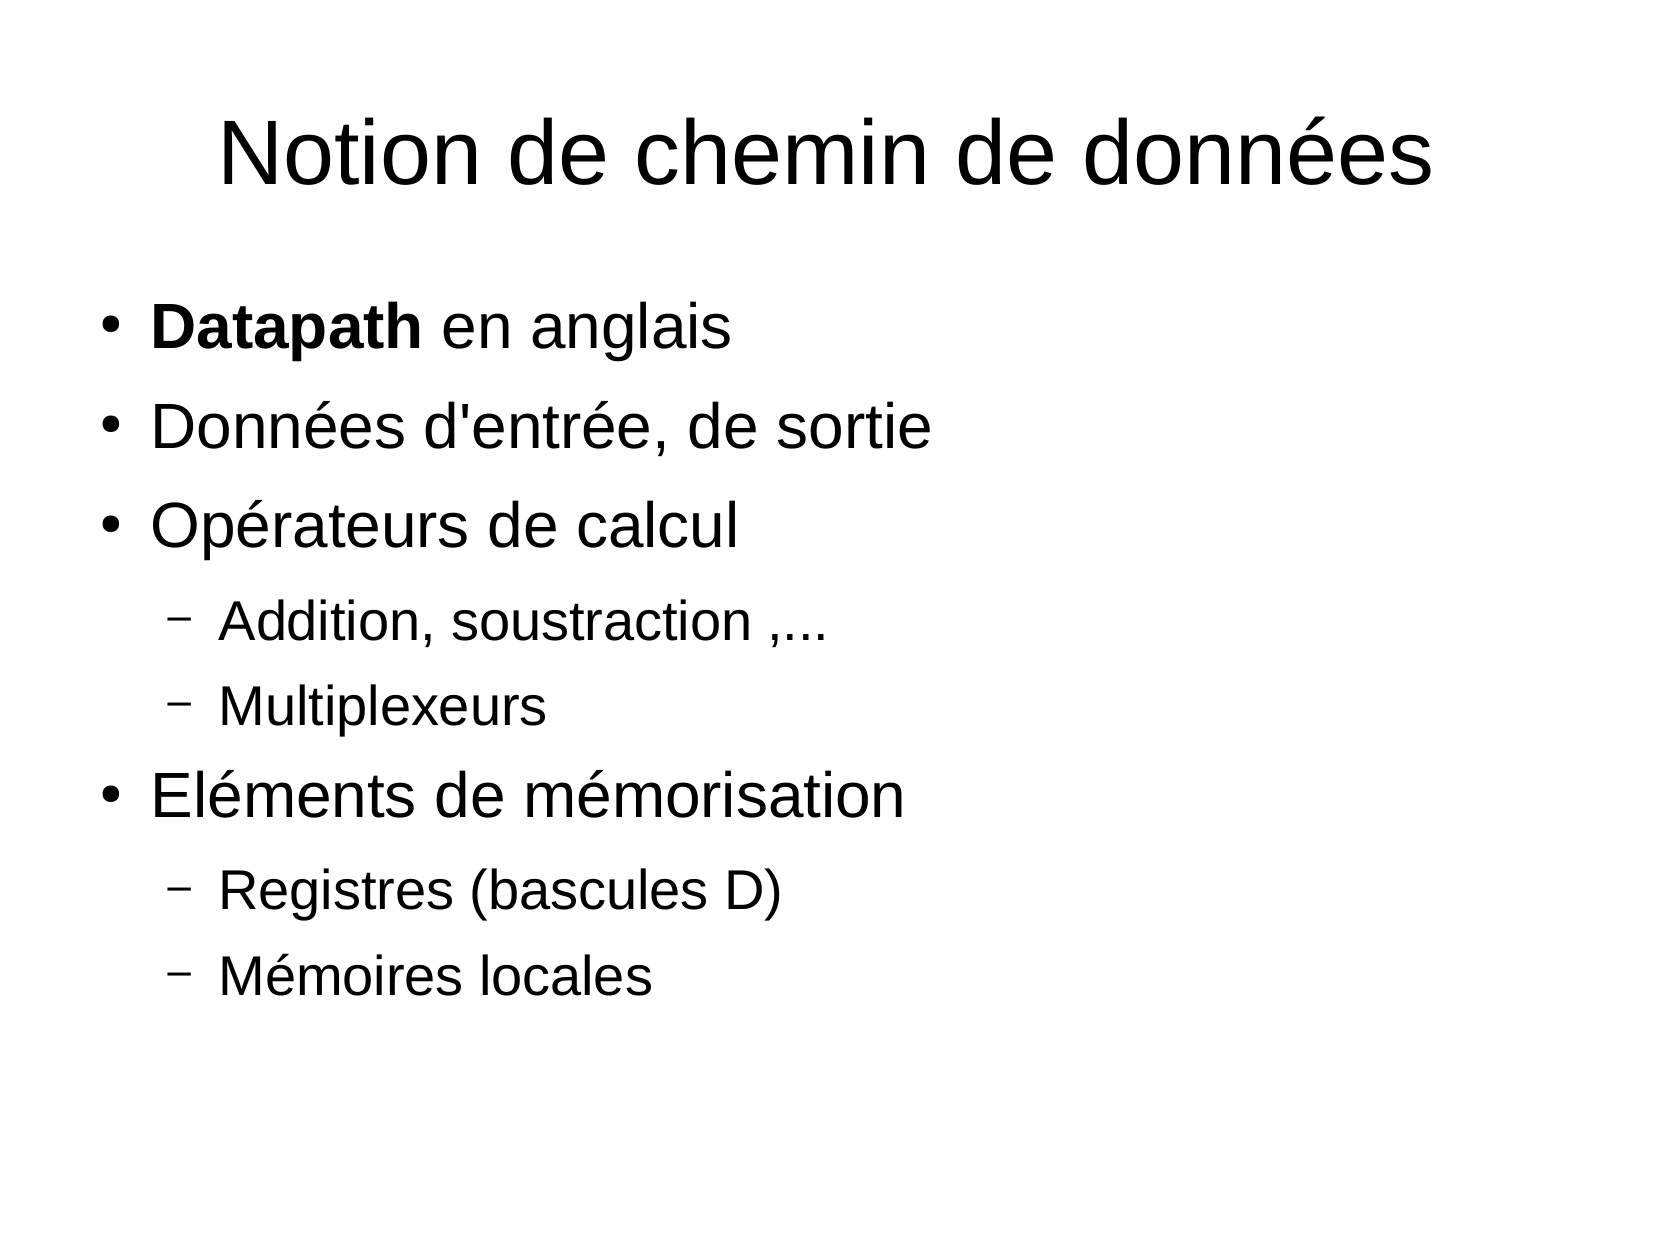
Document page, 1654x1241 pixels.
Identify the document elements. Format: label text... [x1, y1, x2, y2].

list Datapath en anglais Données d'entrée, de sortie Opérateurs de calcul Addition, soustraction ,... Multiplexeurs Eléments de mémorisation Registres (bascules D) Mémoires locales [82, 290, 1538, 1010]
title Notion de chemin de données [82, 49, 1571, 257]
